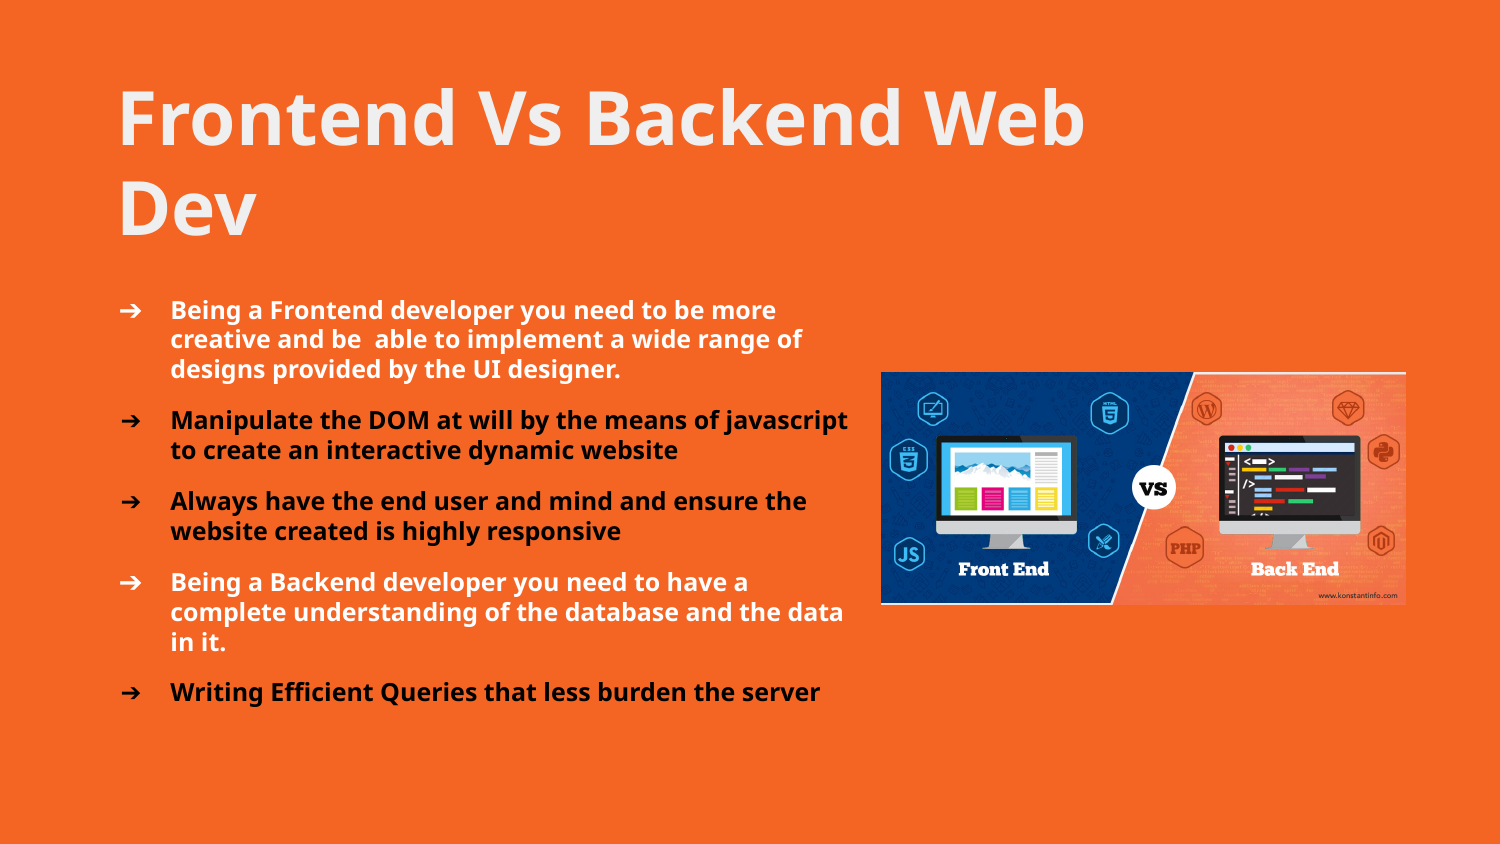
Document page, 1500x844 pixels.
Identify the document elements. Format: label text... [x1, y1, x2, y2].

list Being a Frontend developer you need to be more creative and be able to implement a wide range of designs provided by the UI designer. Manipulate the DOM at will by the means of javascript to create an interactive dynamic website Always have the end user and mind and ensure the website created is highly responsive Being a Backend developer you need to have a complete understanding of the database and the data in it. Writing Efficient Queries that less burden the server [80, 279, 872, 799]
text_box Frontend Vs Backend Web DevDevelopment ? [101, 53, 1249, 268]
picture [881, 372, 1406, 605]
